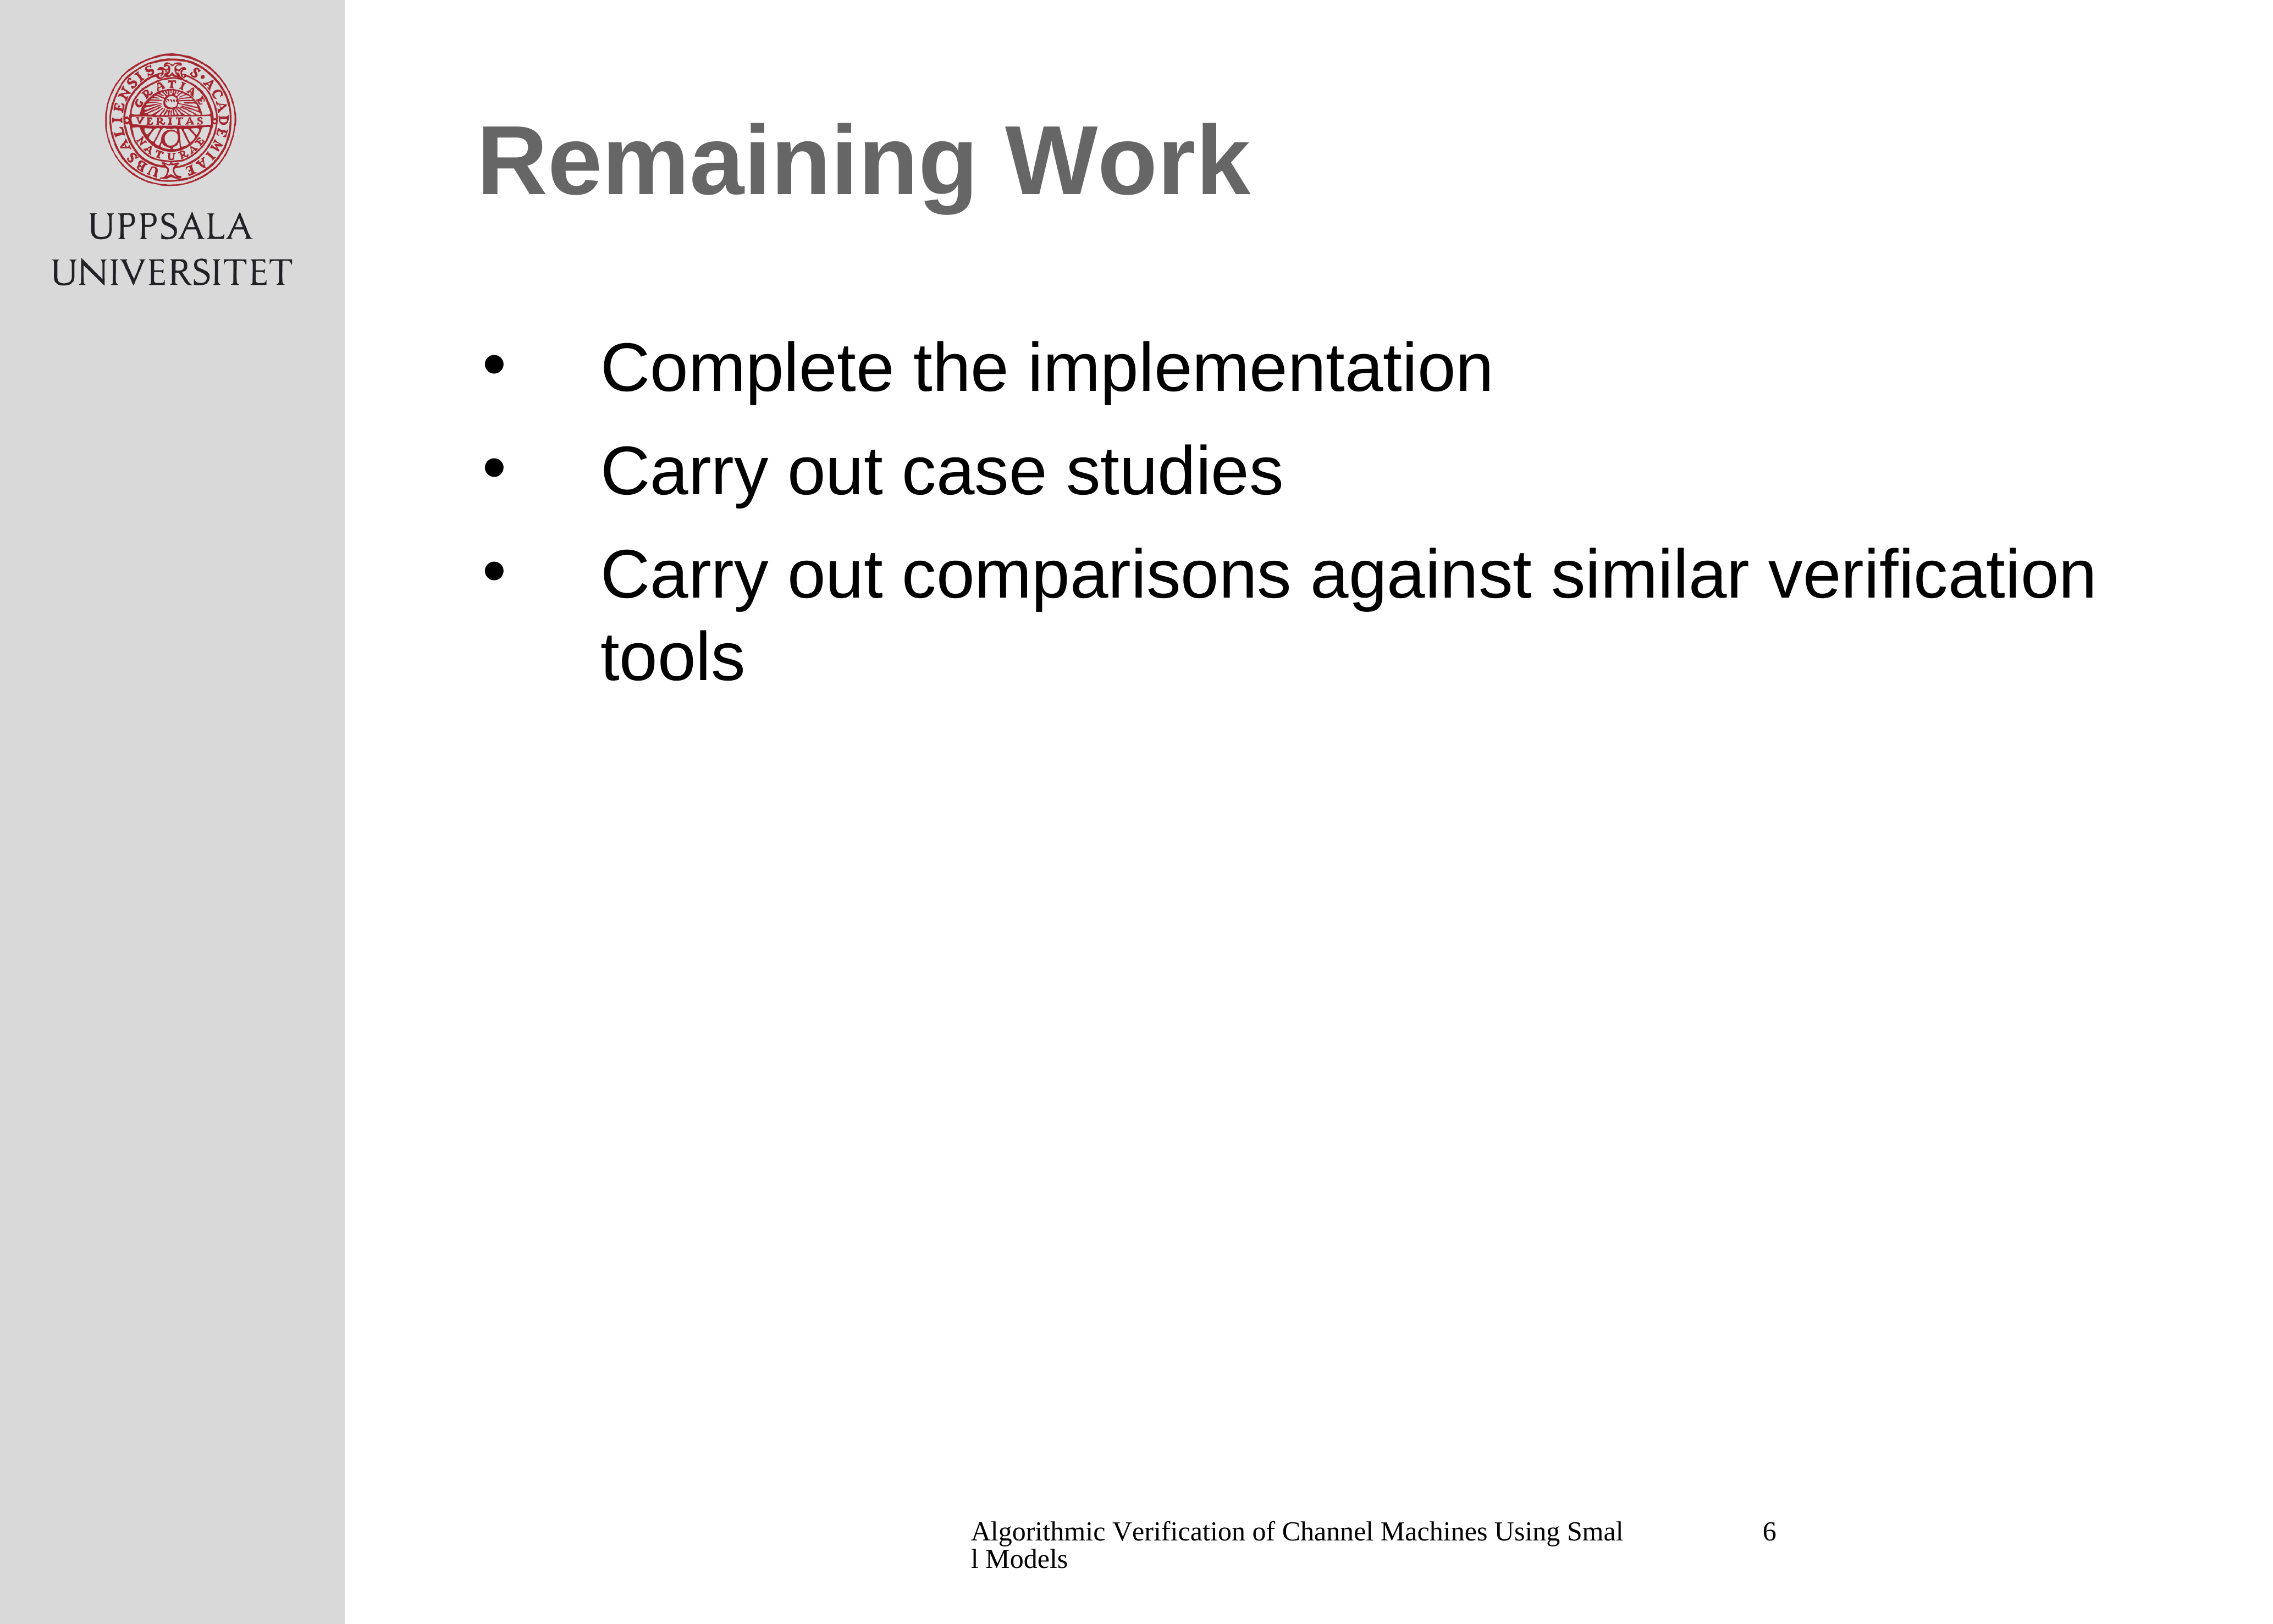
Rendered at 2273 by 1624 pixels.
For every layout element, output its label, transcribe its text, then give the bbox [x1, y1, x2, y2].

picture [0, 0, 345, 1624]
title Remaining Work [445, 26, 2215, 285]
list Complete the implementation Carry out case studies Carry out comparisons against similar verification tools [450, 306, 2205, 1444]
